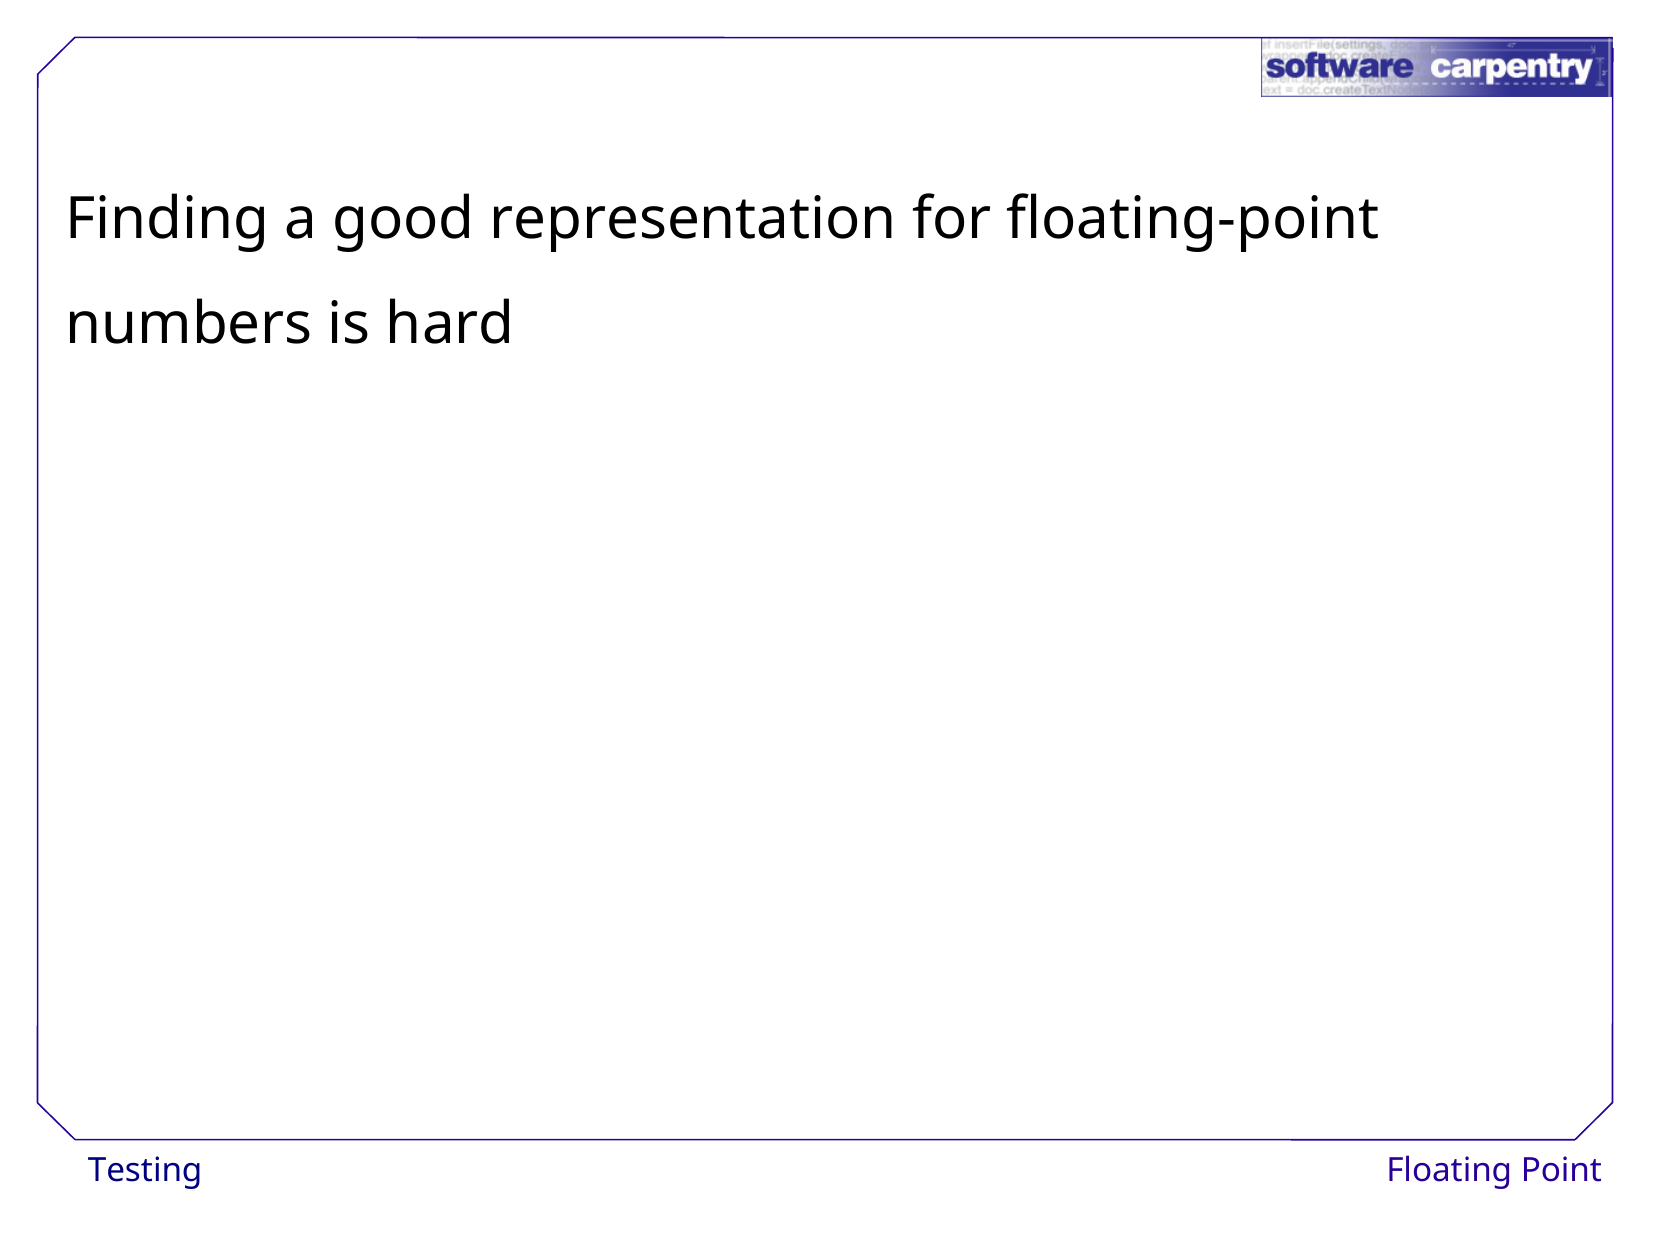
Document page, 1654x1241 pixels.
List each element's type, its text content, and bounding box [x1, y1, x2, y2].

picture [1261, 39, 1613, 97]
text_box Finding a good representation for floating-point numbers is hard [50, 137, 1545, 364]
